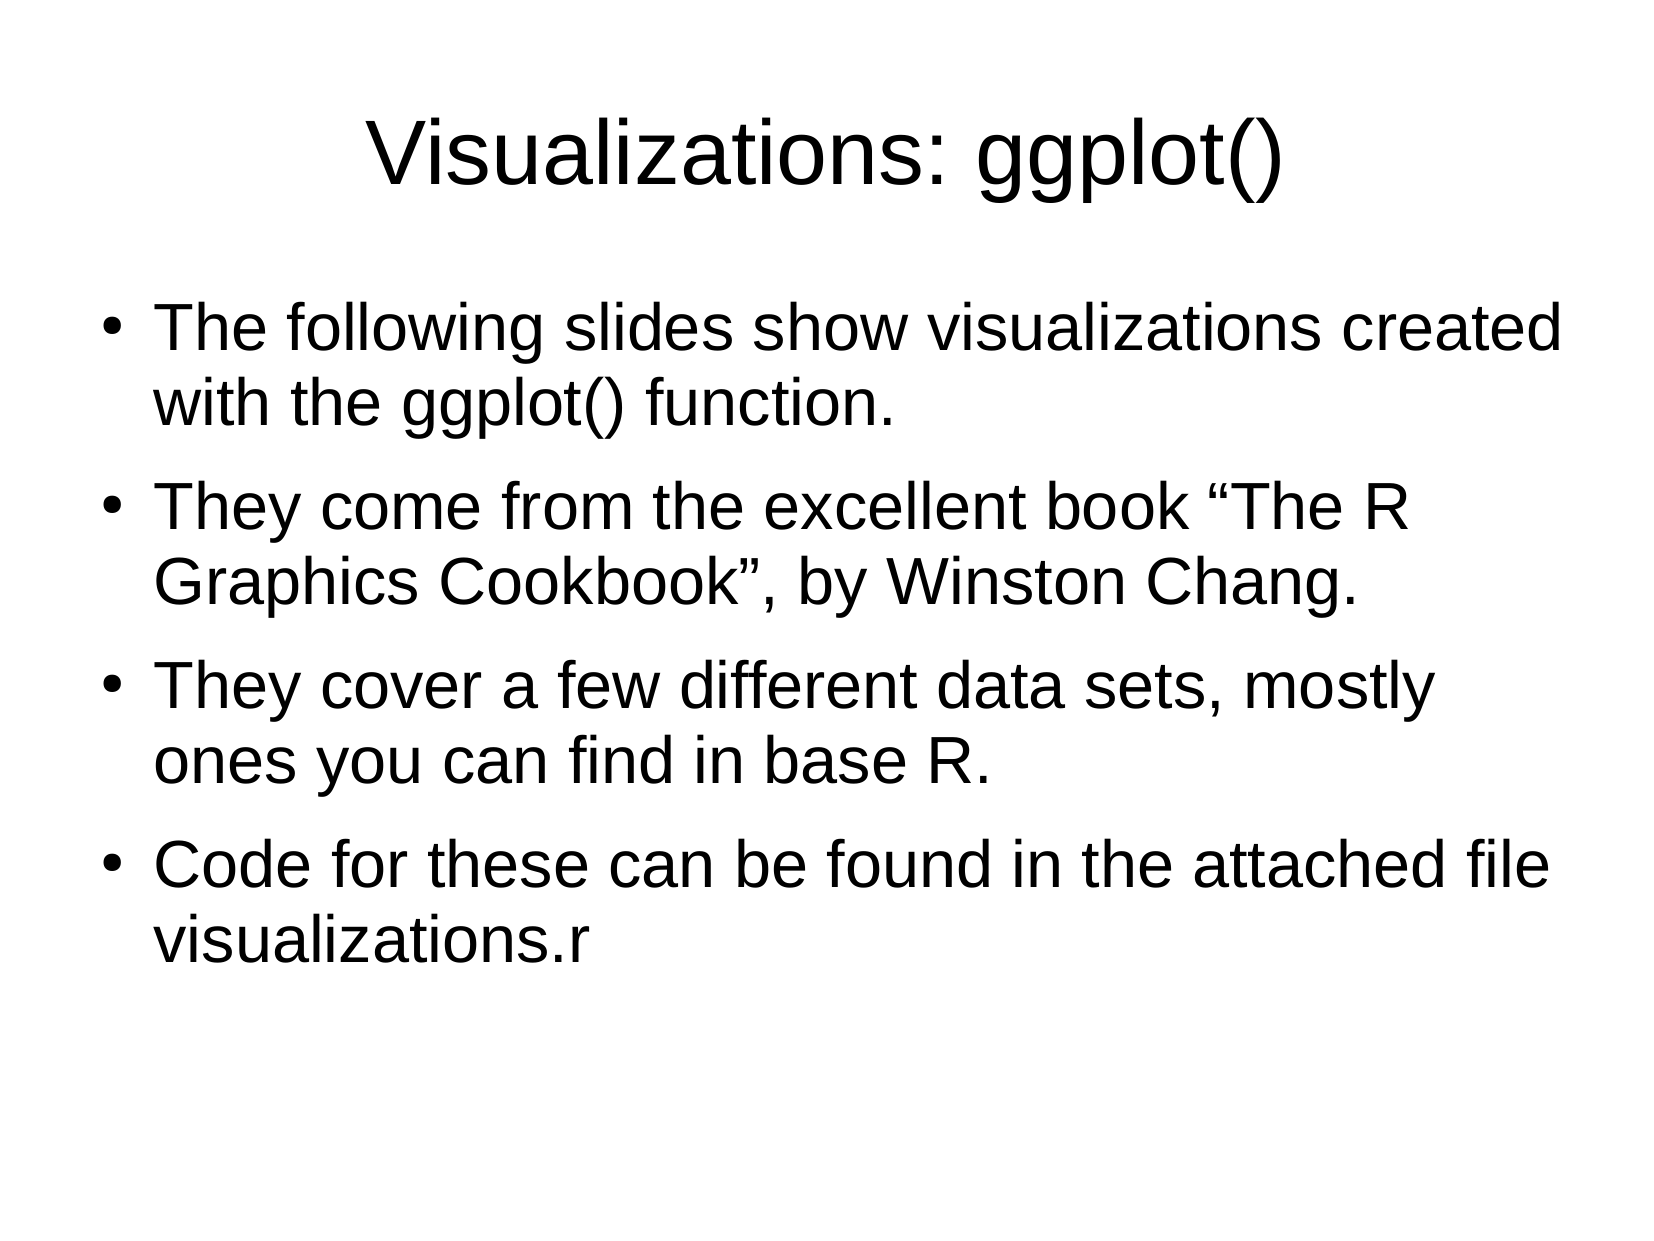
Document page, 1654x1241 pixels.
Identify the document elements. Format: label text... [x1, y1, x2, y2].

title Visualizations: ggplot() [82, 49, 1571, 257]
list The following slides show visualizations created with the ggplot() function. They come from the excellent book “The R Graphics Cookbook”, by Winston Chang. They cover a few different data sets, mostly ones you can find in base R. Code for these can be found in the attached file visualizations.r [82, 290, 1571, 1010]
